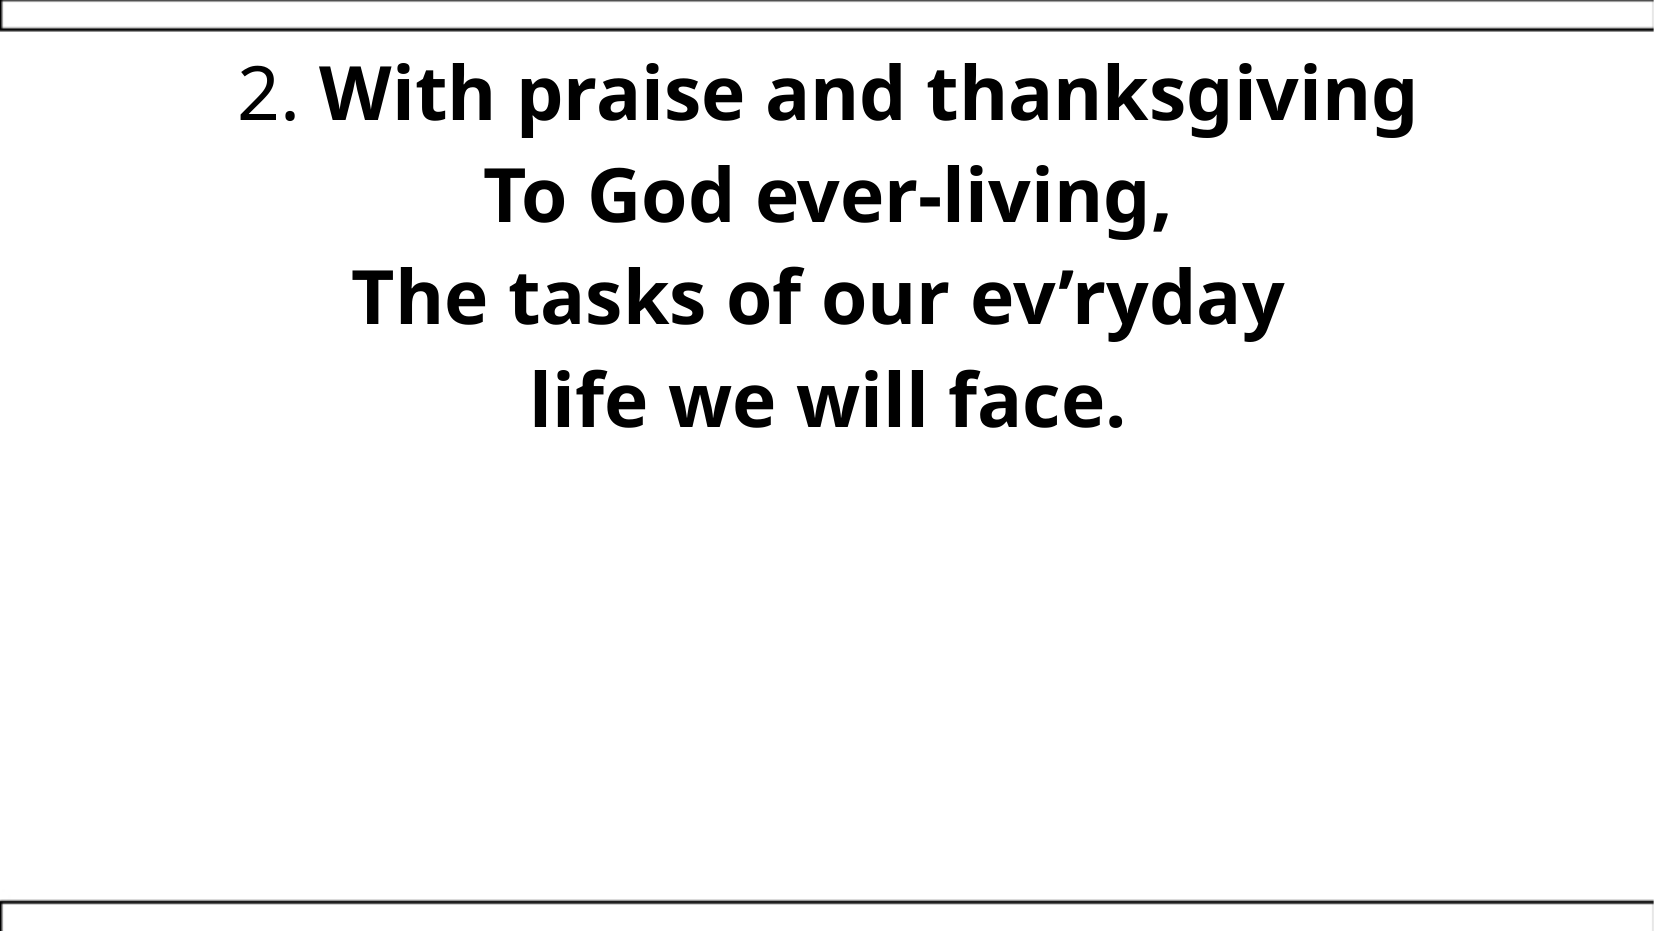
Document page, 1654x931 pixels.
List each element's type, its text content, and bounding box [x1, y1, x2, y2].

picture [0, 0, 1654, 931]
text_box 2. With praise and thanksgiving To God ever-living, The tasks of our ev’ryday life we will face. [116, 32, 1542, 468]
